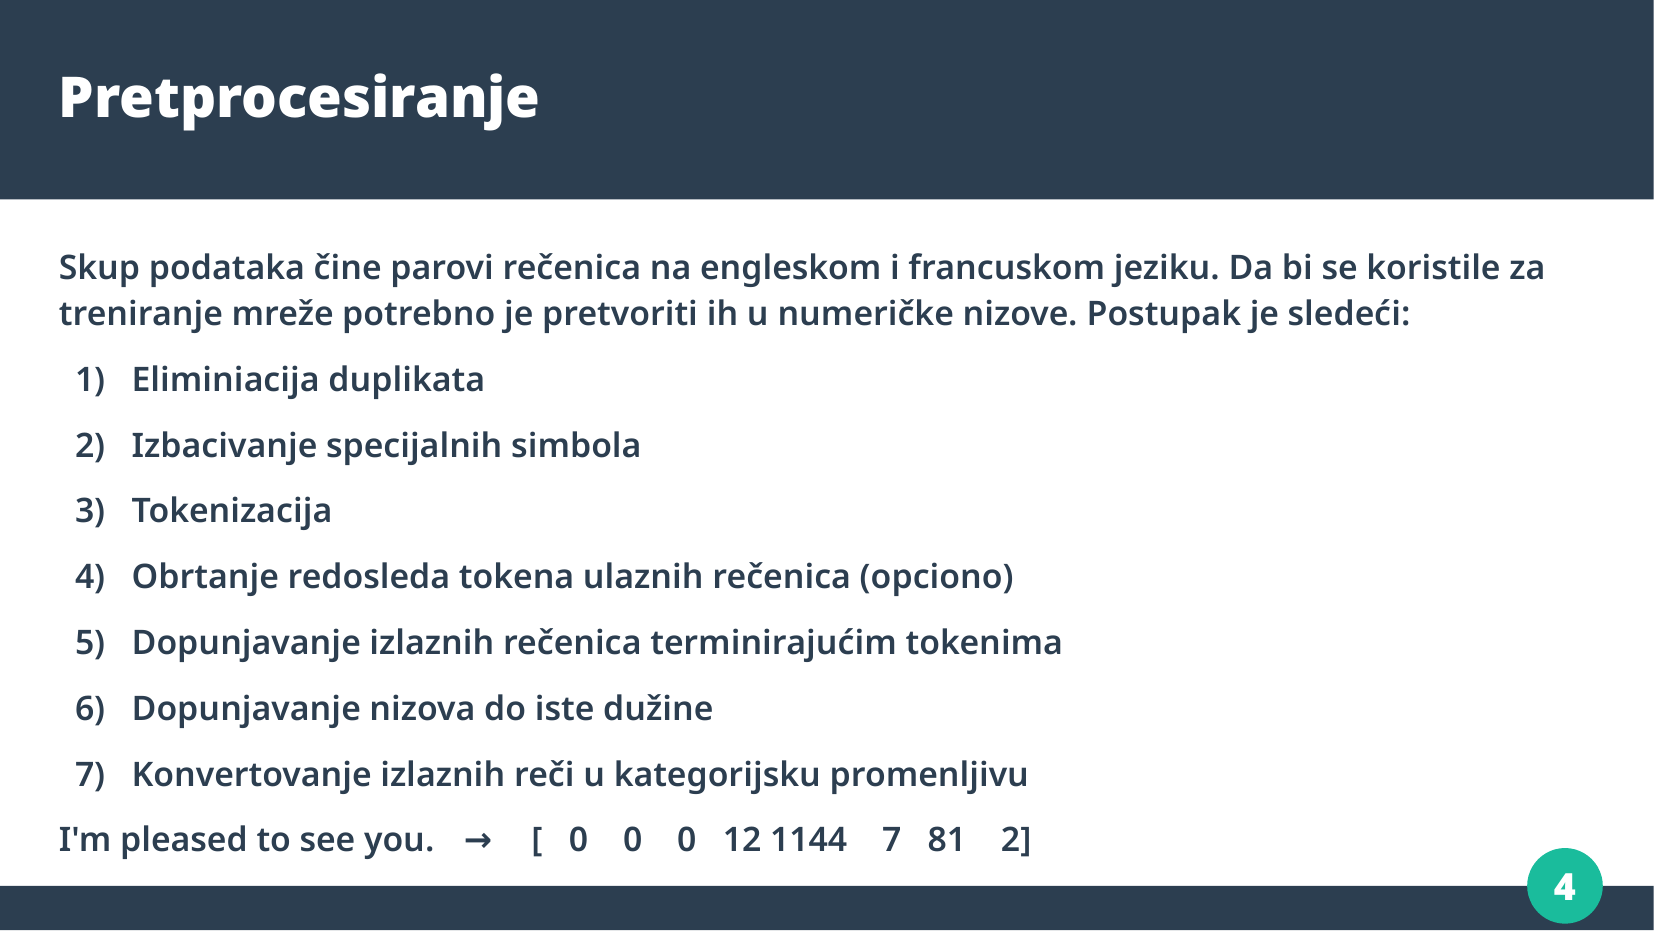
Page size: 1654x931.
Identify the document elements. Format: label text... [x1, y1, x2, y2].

title Pretprocesiranje [59, 37, 1595, 156]
list Skup podataka čine parovi rečenica na engleskom i francuskom jeziku. Da bi se koristile za treniranje mreže potrebno je pretvoriti ih u numeričke nizove. Postupak je sledeći: Eliminiacija duplikata Izbacivanje specijalnih simbola Tokenizacija Obrtanje redosleda tokena ulaznih rečenica (opciono) Dopunjavanje izlaznih rečenica terminirajućim tokenima Dopunjavanje nizova do iste dužine Konvertovanje izlaznih reči u kategorijsku promenljivu I'm pleased to see you. → [ 0 0 0 12 1144 7 81 2] [59, 243, 1595, 864]
